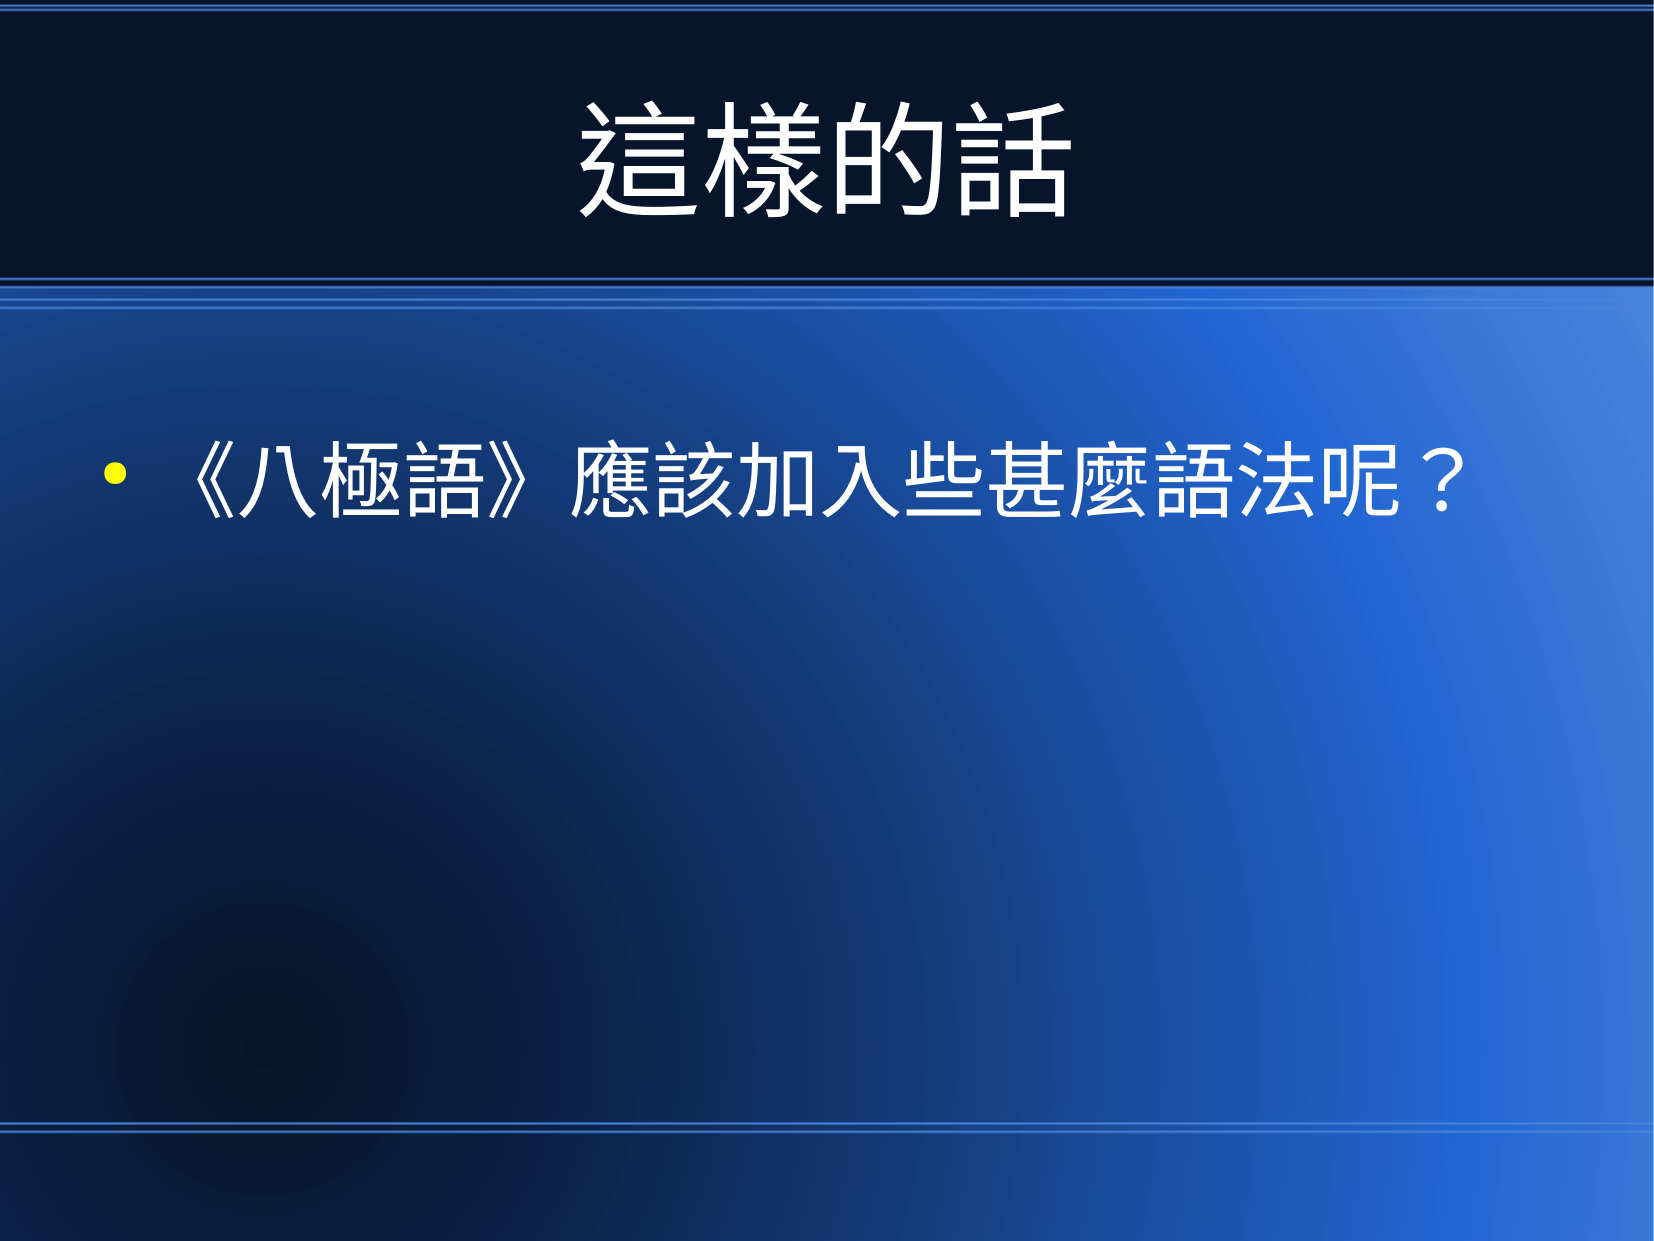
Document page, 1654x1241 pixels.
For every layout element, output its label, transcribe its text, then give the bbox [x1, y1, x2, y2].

title 這樣的話 [82, 49, 1571, 257]
picture [0, 0, 1654, 1241]
list 《八極語》應該加入些甚麼語法呢？ [82, 355, 1571, 1241]
